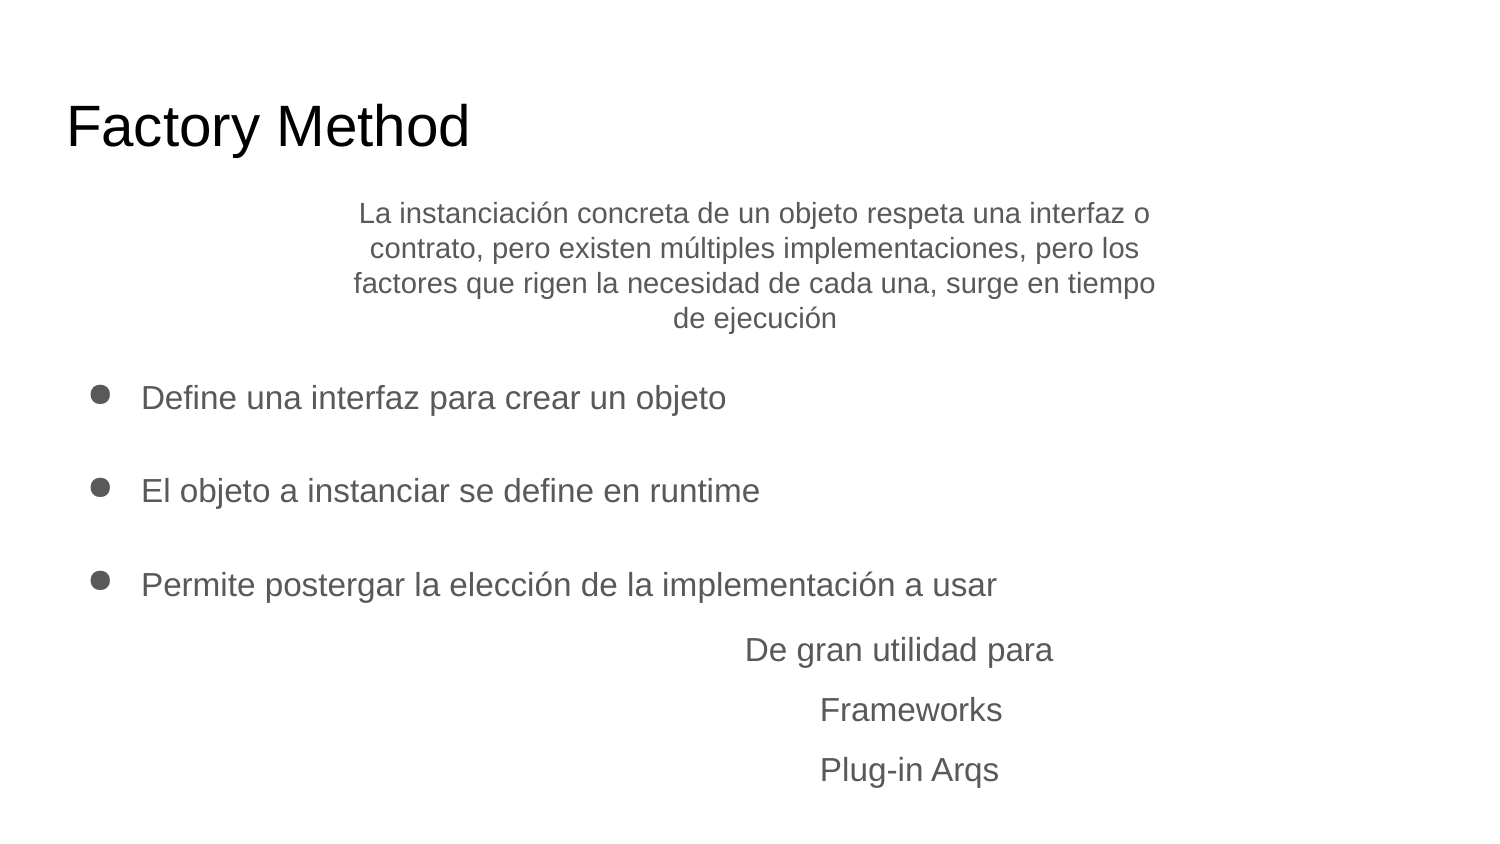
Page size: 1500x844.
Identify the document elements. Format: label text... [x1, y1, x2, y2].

text_box De gran utilidad para Frameworks Plug-in Arqs [709, 593, 1494, 844]
text_box La instanciación concreta de un objeto respeta una interfaz o contrato, pero existen múltiples implementaciones, pero los factores que rigen la necesidad de cada una, surge en tiempo de ejecución [329, 179, 1181, 342]
title Factory Method [51, 72, 1449, 167]
list Define una interfaz para crear un objeto El objeto a instanciar se define en runtime Permite postergar la elección de la implementación a usar [51, 341, 1449, 544]
